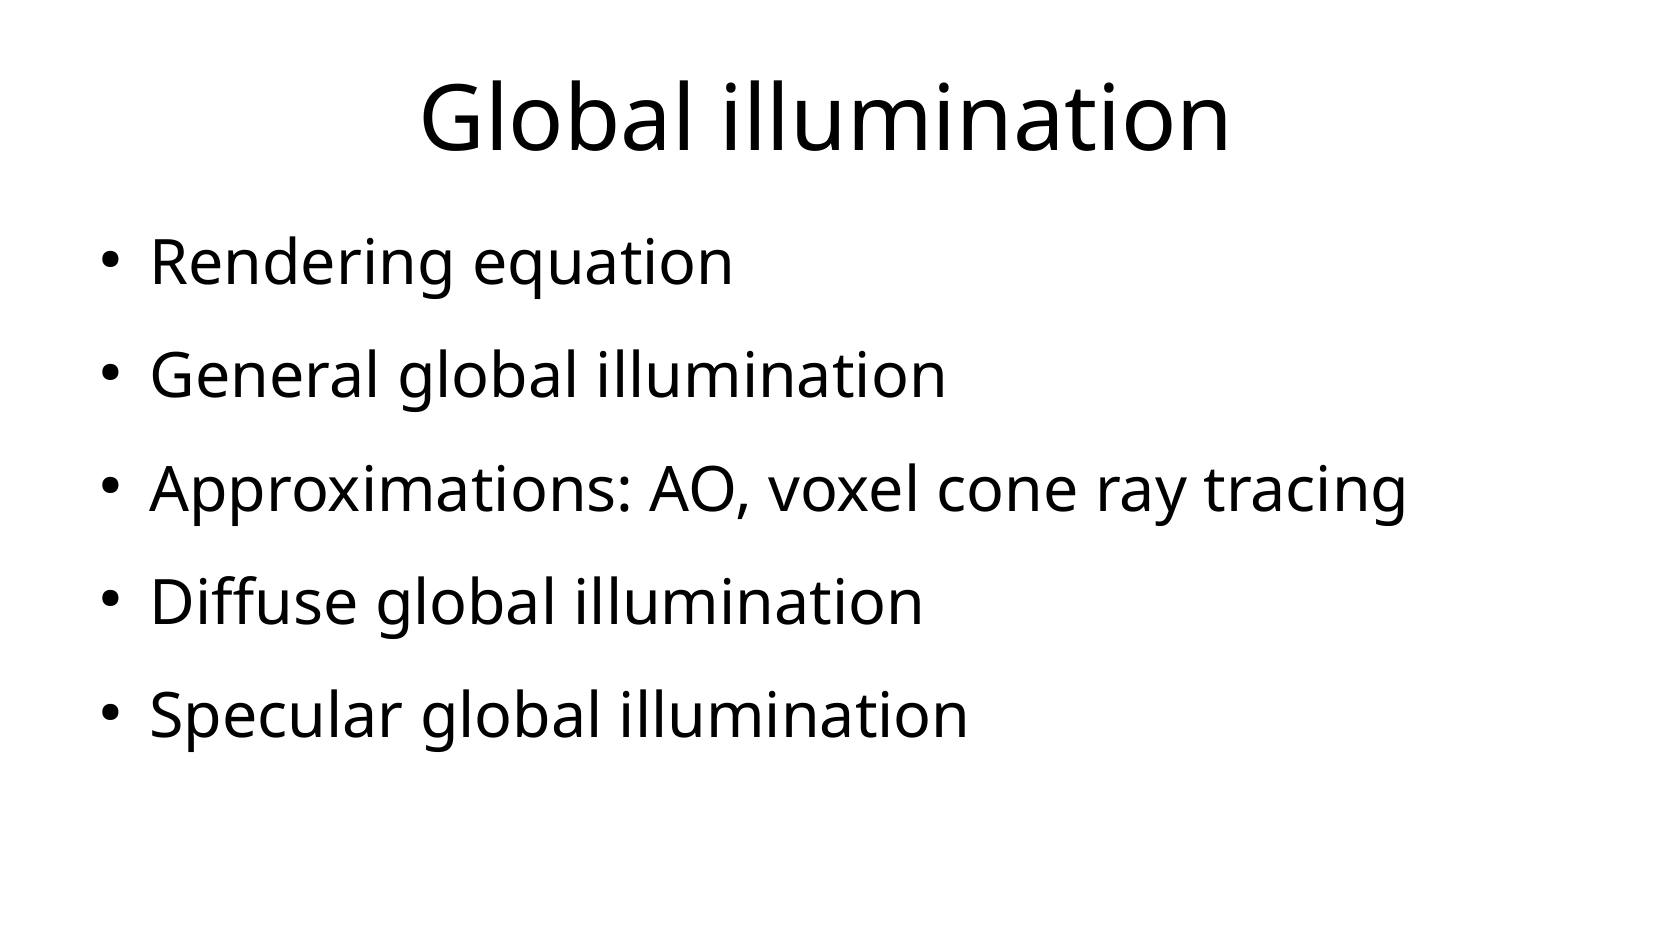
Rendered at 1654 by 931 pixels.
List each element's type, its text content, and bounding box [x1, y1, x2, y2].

list Rendering equation General global illumination Approximations: AO, voxel cone ray tracing Diffuse global illumination Specular global illumination [82, 217, 1571, 758]
title Global illumination [82, 37, 1571, 193]
